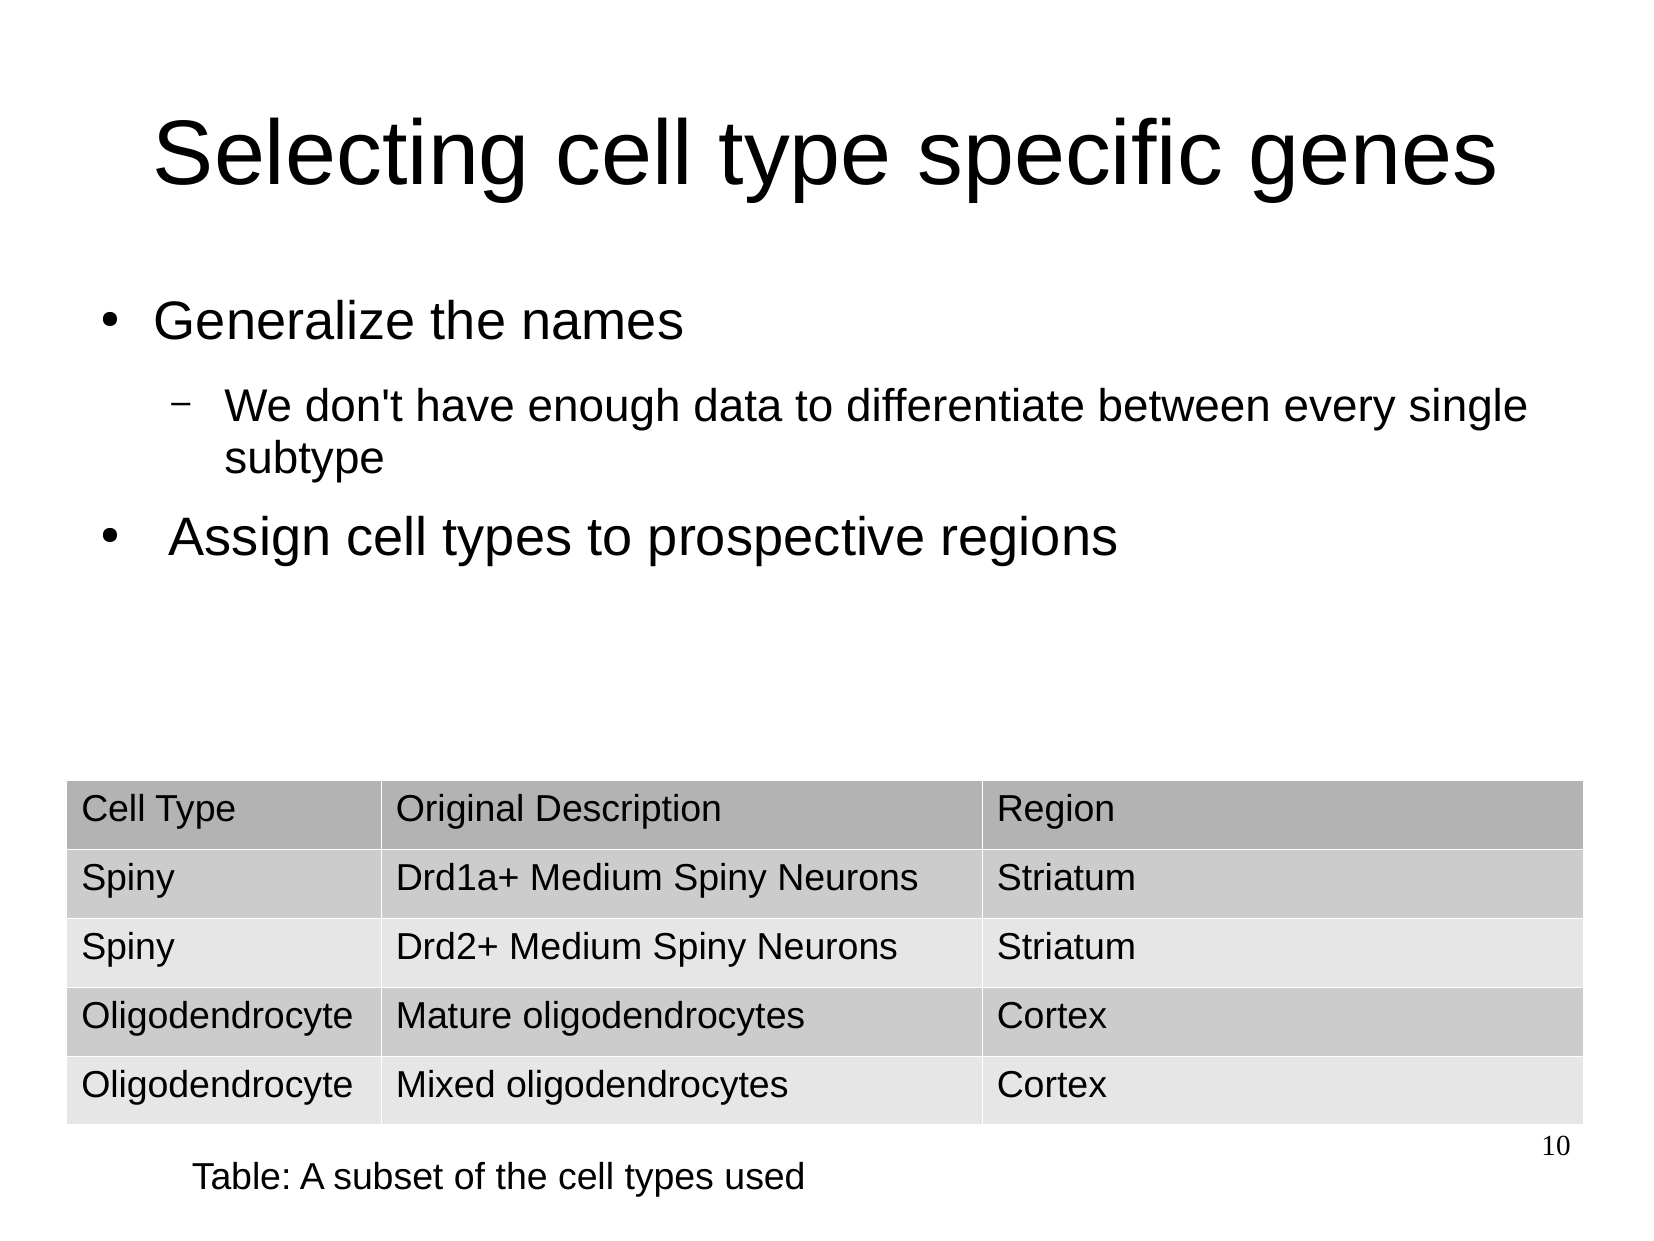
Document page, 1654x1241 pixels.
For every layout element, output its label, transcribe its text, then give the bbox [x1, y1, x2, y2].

table_cell Mixed oligodendrocytes [382, 1057, 982, 1124]
table_cell Striatum [983, 850, 1583, 918]
table_cell Spiny [67, 850, 381, 918]
title Selecting cell type specific genes [82, 49, 1571, 257]
table_header Cell Type [67, 781, 381, 849]
table_cell Cortex [983, 988, 1583, 1056]
table_header Region [983, 781, 1583, 849]
text_box Table: A subset of the cell types used [177, 1147, 851, 1205]
table_cell Cortex [983, 1057, 1583, 1124]
table_cell Drd1a+ Medium Spiny Neurons [382, 850, 982, 918]
table_cell Oligodendrocyte [67, 988, 381, 1056]
table_cell Spiny [67, 919, 381, 987]
table_cell Mature oligodendrocytes [382, 988, 982, 1056]
table_cell Drd2+ Medium Spiny Neurons [382, 919, 982, 987]
table_cell Oligodendrocyte [67, 1057, 381, 1124]
list Generalize the names We don't have enough data to differentiate between every single subtype Assign cell types to prospective regions [82, 290, 1571, 780]
table_header Original Description [382, 781, 982, 849]
table_cell Striatum [983, 919, 1583, 987]
